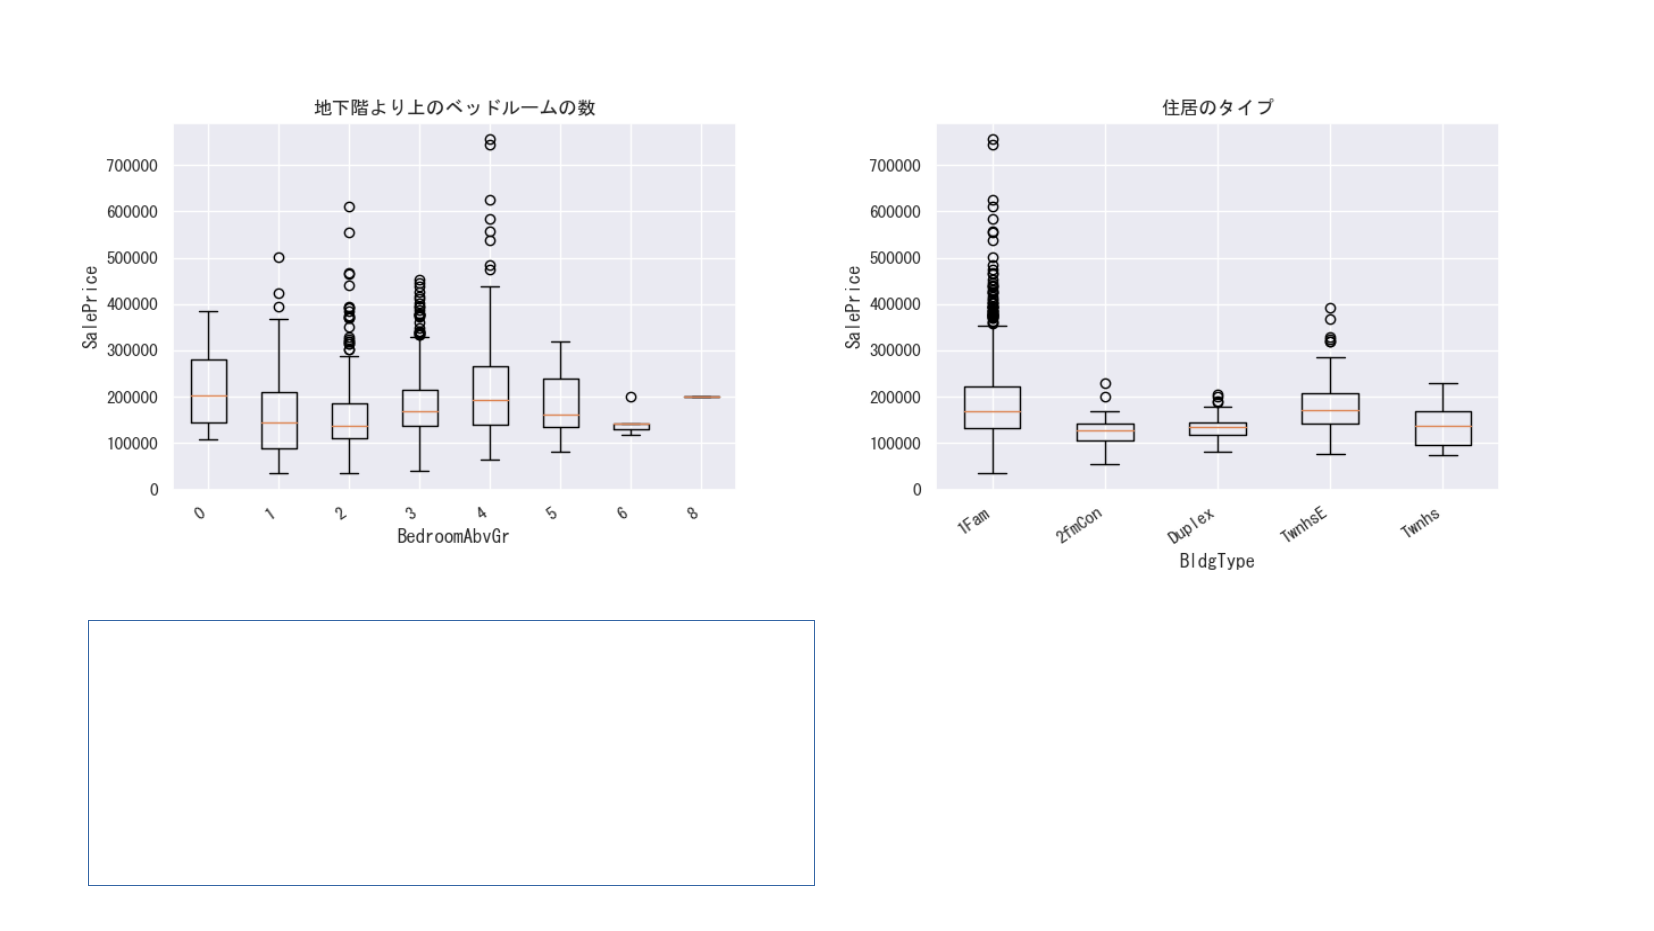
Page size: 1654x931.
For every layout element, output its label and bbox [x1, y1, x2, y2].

list [88, 620, 815, 886]
picture [82, 58, 809, 598]
picture [845, 58, 1572, 598]
